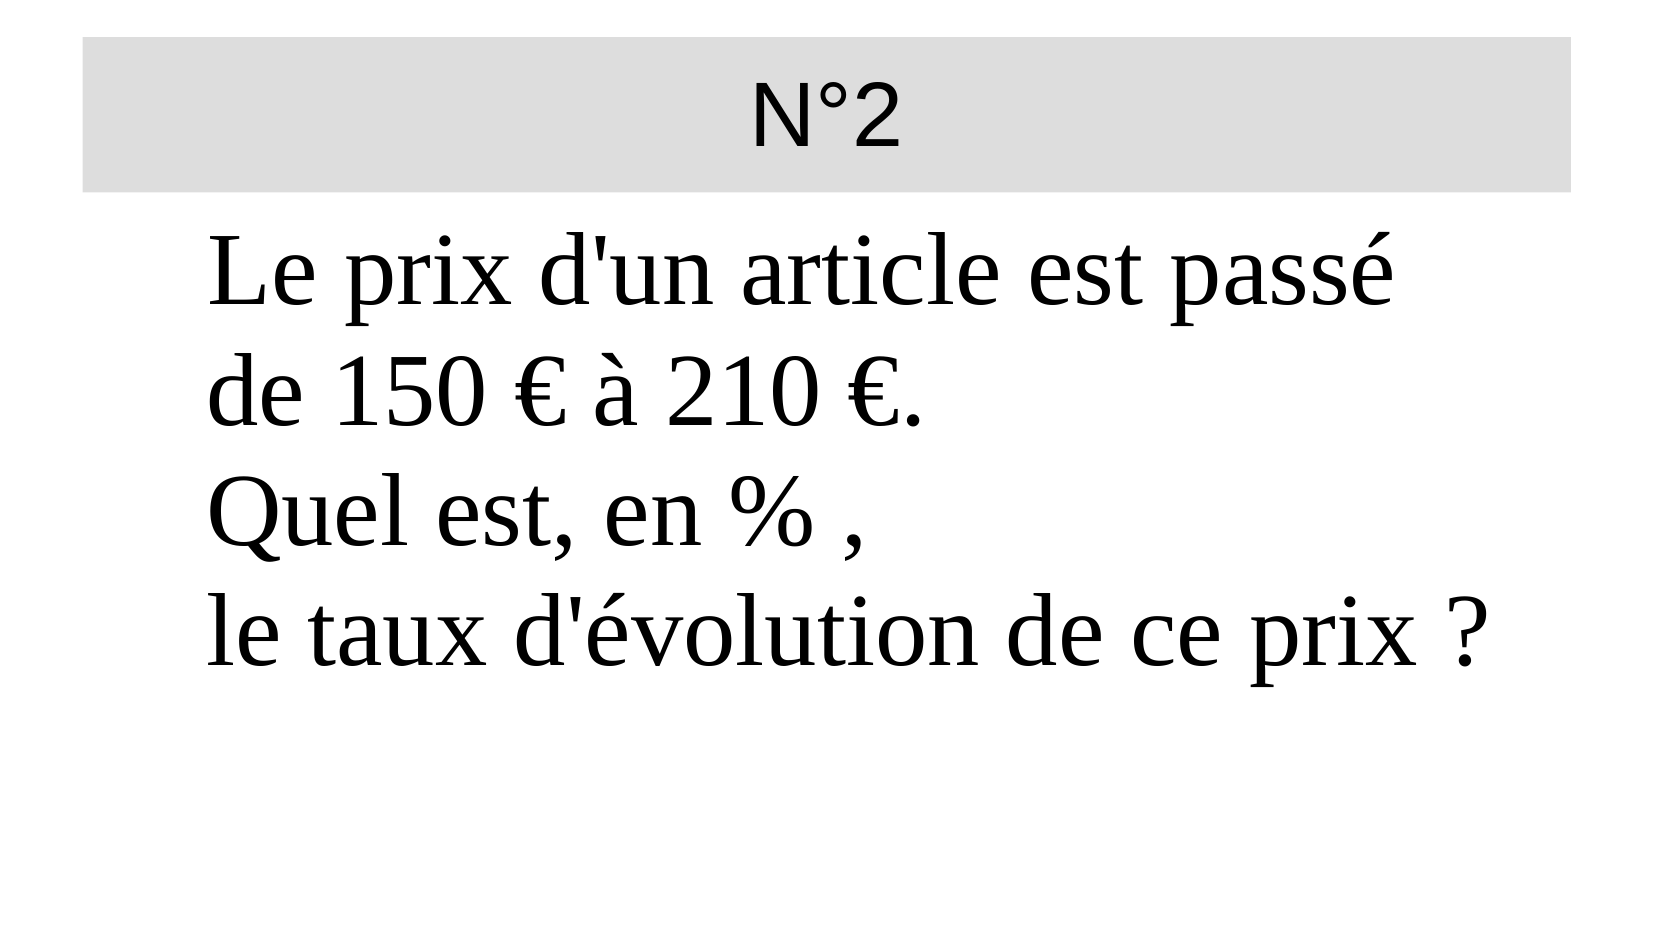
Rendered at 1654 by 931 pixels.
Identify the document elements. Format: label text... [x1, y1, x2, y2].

title N°2 [82, 37, 1571, 193]
chart [198, 212, 1501, 688]
